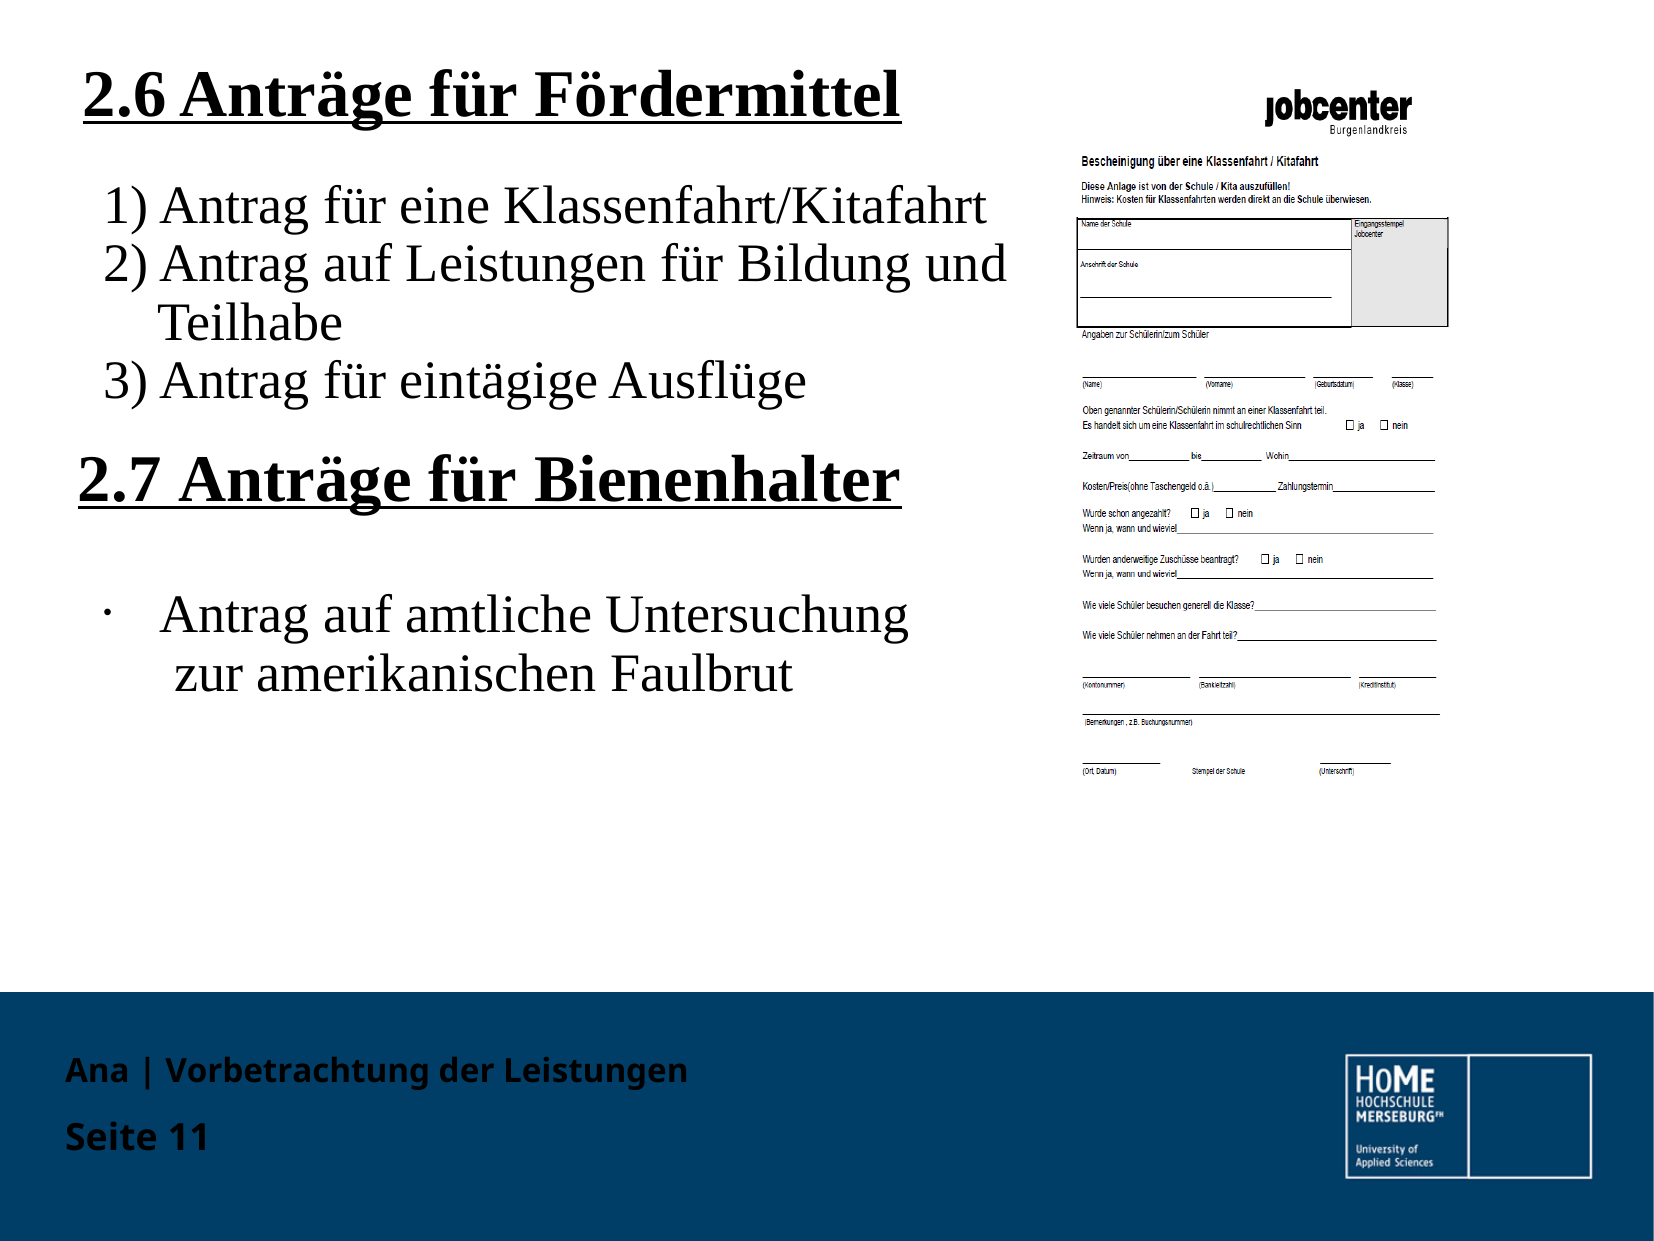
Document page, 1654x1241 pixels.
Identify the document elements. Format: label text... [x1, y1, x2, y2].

picture [445, 1068, 452, 1078]
text_box 2.7 Anträge für Bienenhalter [63, 436, 1436, 617]
picture [0, 992, 1654, 1241]
picture [1039, 35, 1465, 841]
subtitle 1) Antrag für eine Klassenfahrt/Kitafahrt 2) Antrag auf Leistungen für Bildung und Teilhabe 3) Antrag für eintägige Ausflüge Antrag auf amtliche Untersuchung zur amerikanischen Faulbrut [88, 617, 1461, 1059]
picture [171, 1059, 181, 1076]
subtitle 1) Antrag für eine Klassenfahrt/Kitafahrt 2) Antrag auf Leistungen für Bildung und Teilhabe 3) Antrag für eintägige Ausflüge Antrag auf amtliche Untersuchung zur amerikanischen Faulbrut [88, 169, 1039, 436]
picture [230, 1068, 237, 1078]
title 2.6 Anträge für Fördermittel [68, 51, 1039, 232]
